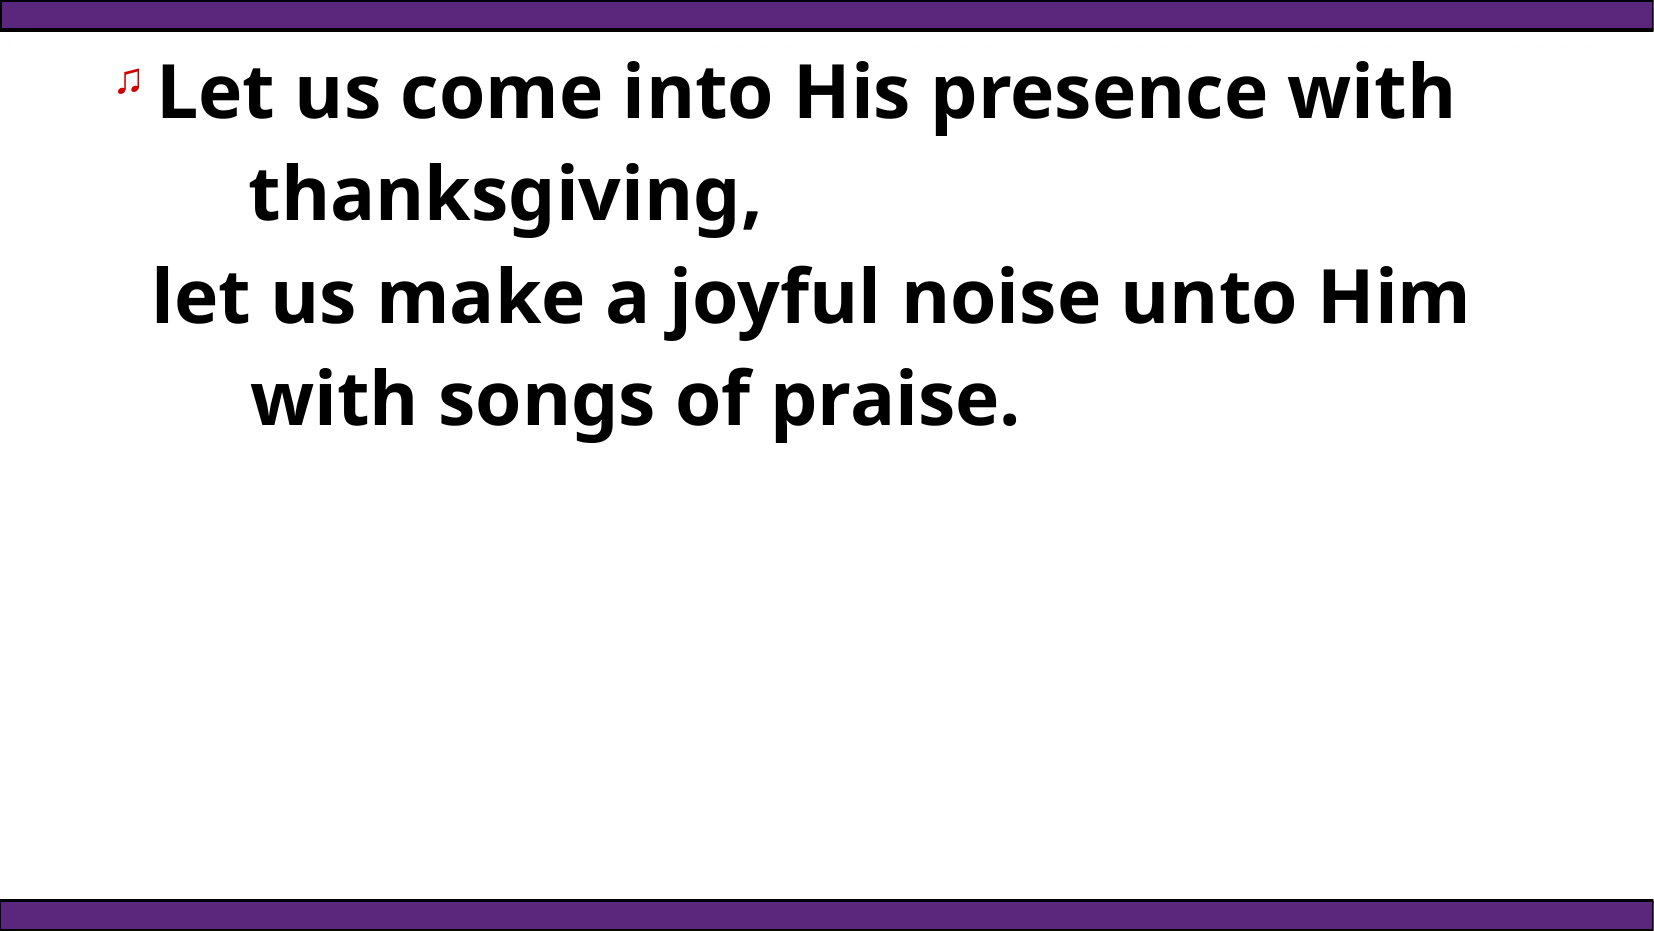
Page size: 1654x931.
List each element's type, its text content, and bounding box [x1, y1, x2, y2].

picture [0, 31, 1654, 900]
text_box ♫ Let us come into His presence with thanksgiving, let us make a joyful noise unto Him with songs of praise. [60, 30, 1591, 445]
text_box [0, 900, 1654, 931]
text_box [0, 0, 1654, 31]
